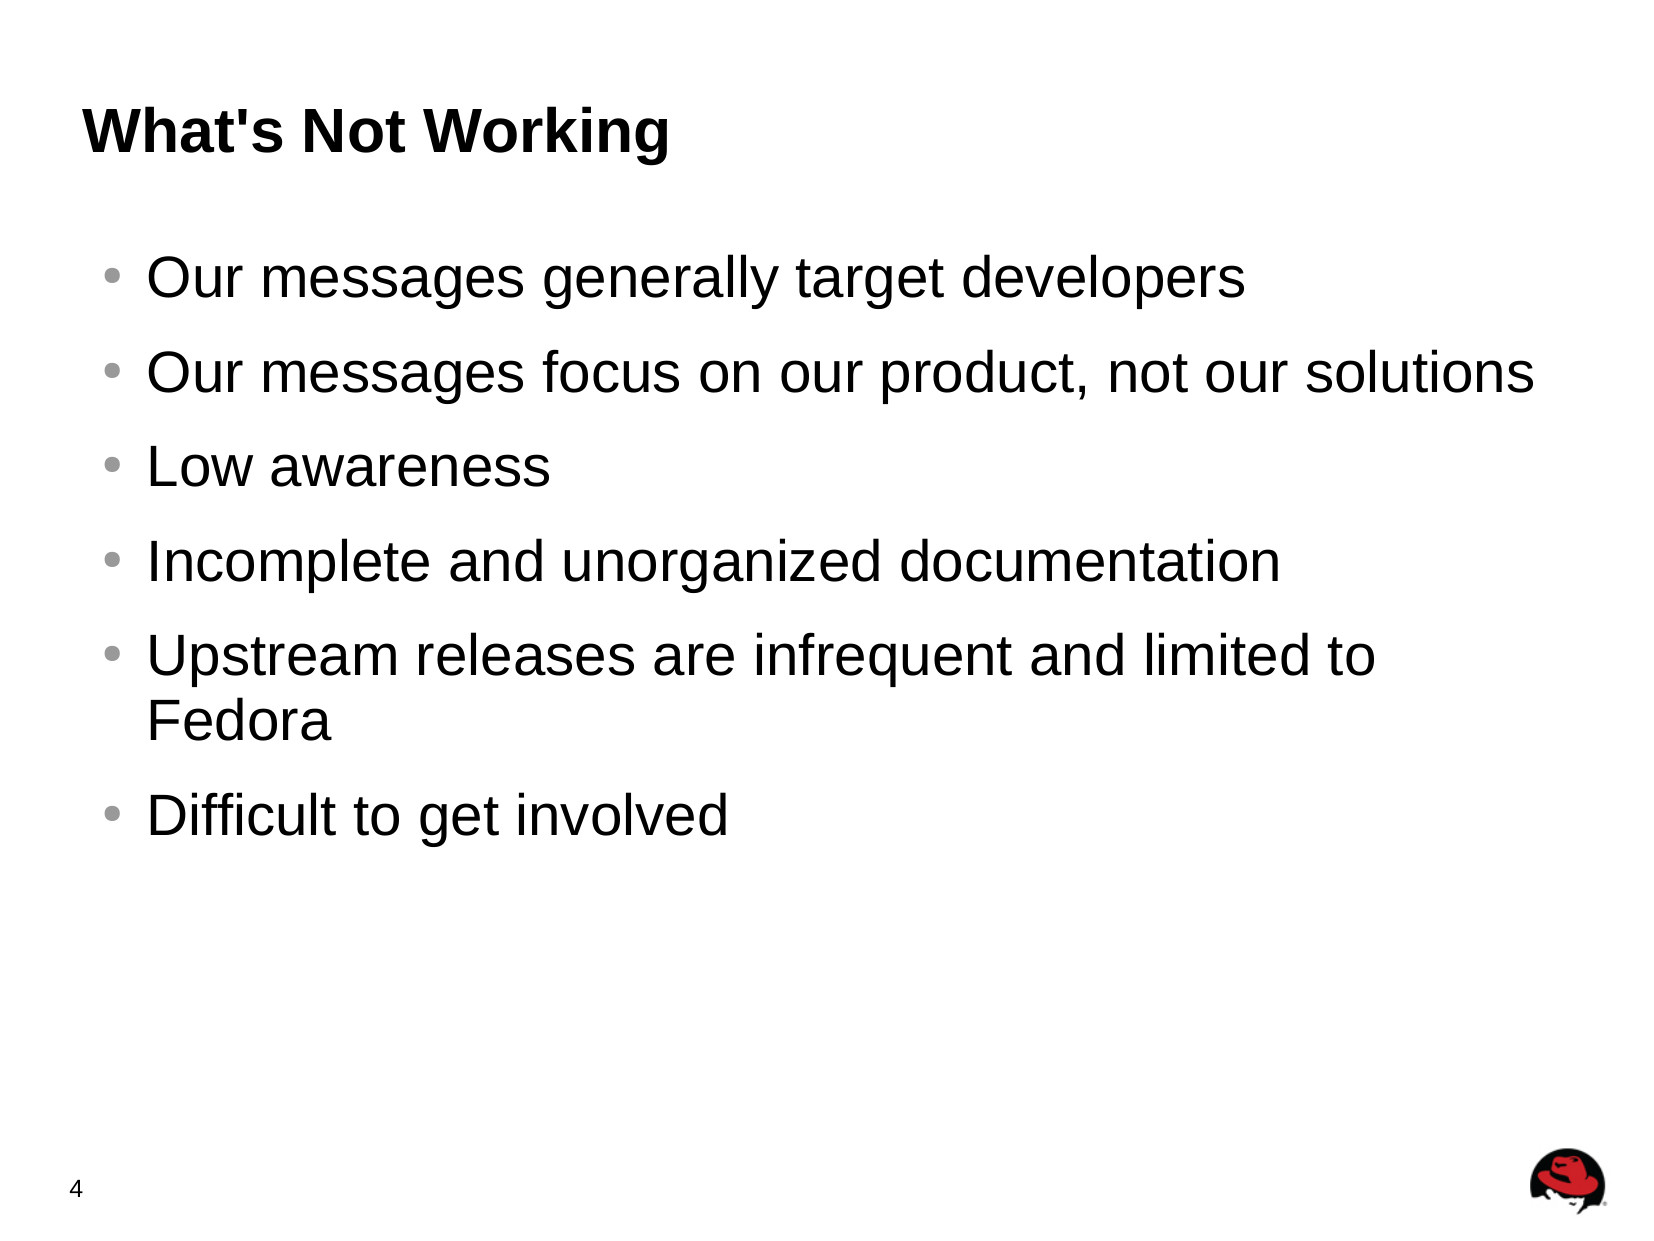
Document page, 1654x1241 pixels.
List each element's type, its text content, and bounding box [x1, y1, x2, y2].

list Our messages generally target developers Our messages focus on our product, not our solutions Low awareness Incomplete and unorganized documentation Upstream releases are infrequent and limited to Fedora Difficult to get involved [86, 244, 1576, 1039]
title What's Not Working [82, 37, 1571, 226]
picture [1529, 1146, 1613, 1224]
